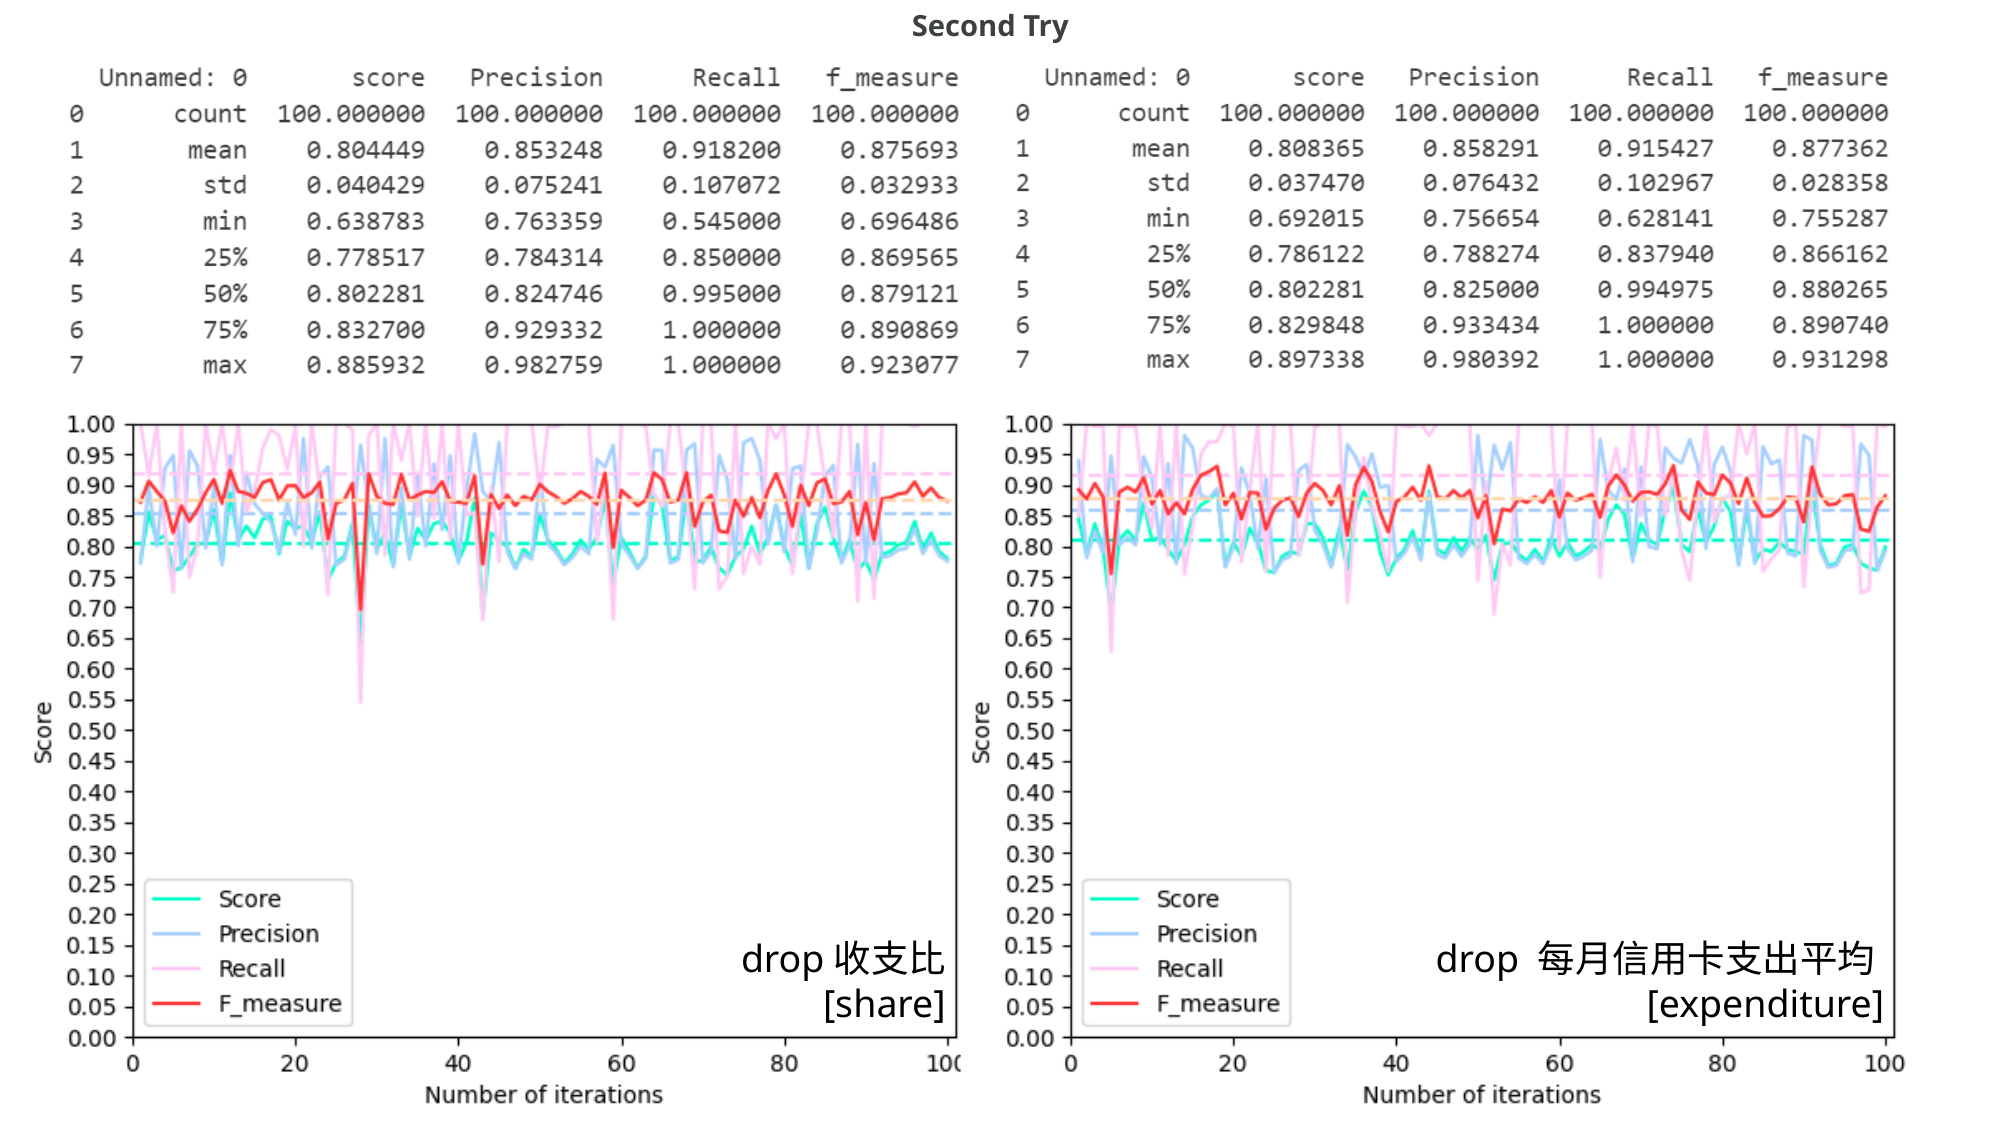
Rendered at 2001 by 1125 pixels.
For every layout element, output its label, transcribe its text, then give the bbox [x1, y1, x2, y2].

picture [0, 44, 2000, 1125]
text_box drop收支比 [share] [605, 927, 961, 1033]
text_box drop 每月信用卡支出平均[expenditure] [1297, 927, 1899, 1033]
text_box Second Try [760, 0, 1221, 50]
